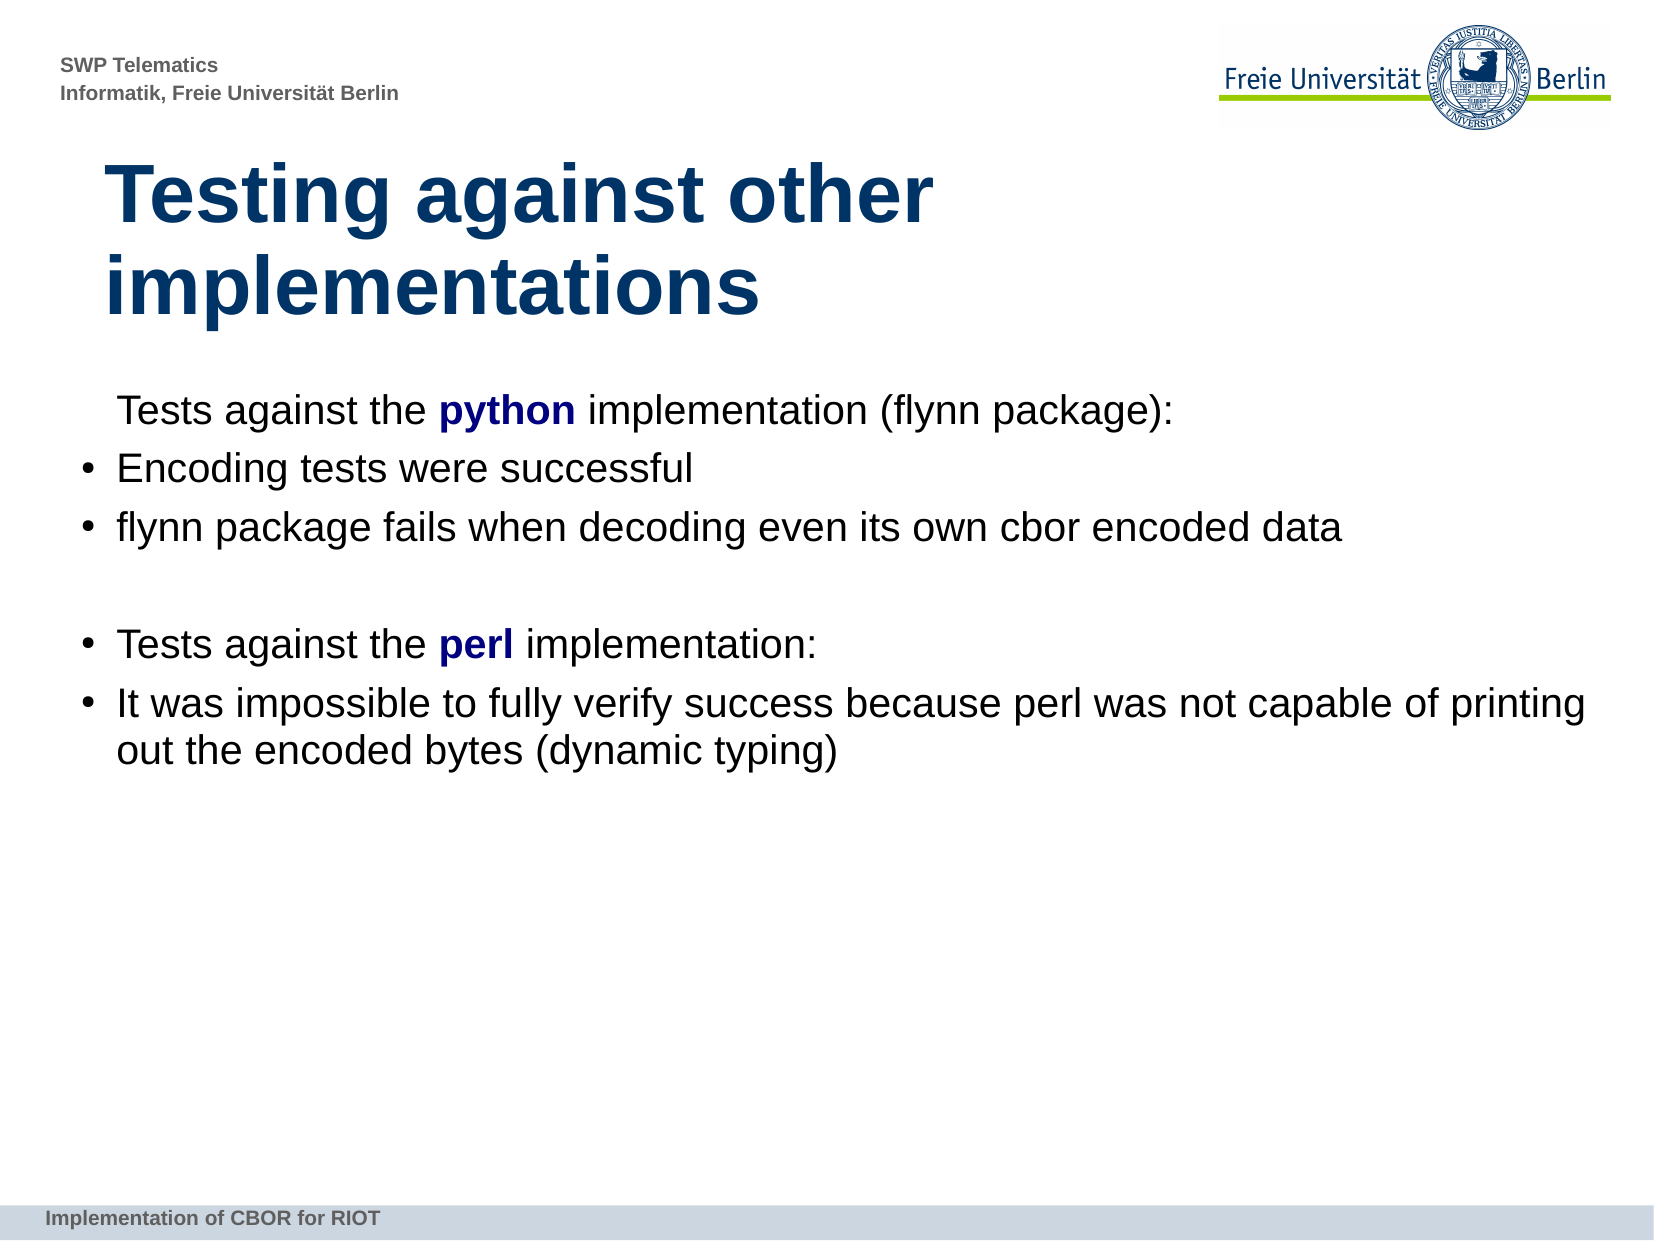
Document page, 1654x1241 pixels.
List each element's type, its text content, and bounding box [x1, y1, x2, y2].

title Testing against other implementations [45, 147, 1609, 270]
list Tests against the python implementation (flynn package): Encoding tests were successful flynn package fails when decoding even its own cbor encoded data Tests against the perl implementation: It was impossible to fully verify success because perl was not capable of printing out the encoded bytes (dynamic typing) [45, 270, 1609, 1126]
picture [1219, 25, 1611, 130]
